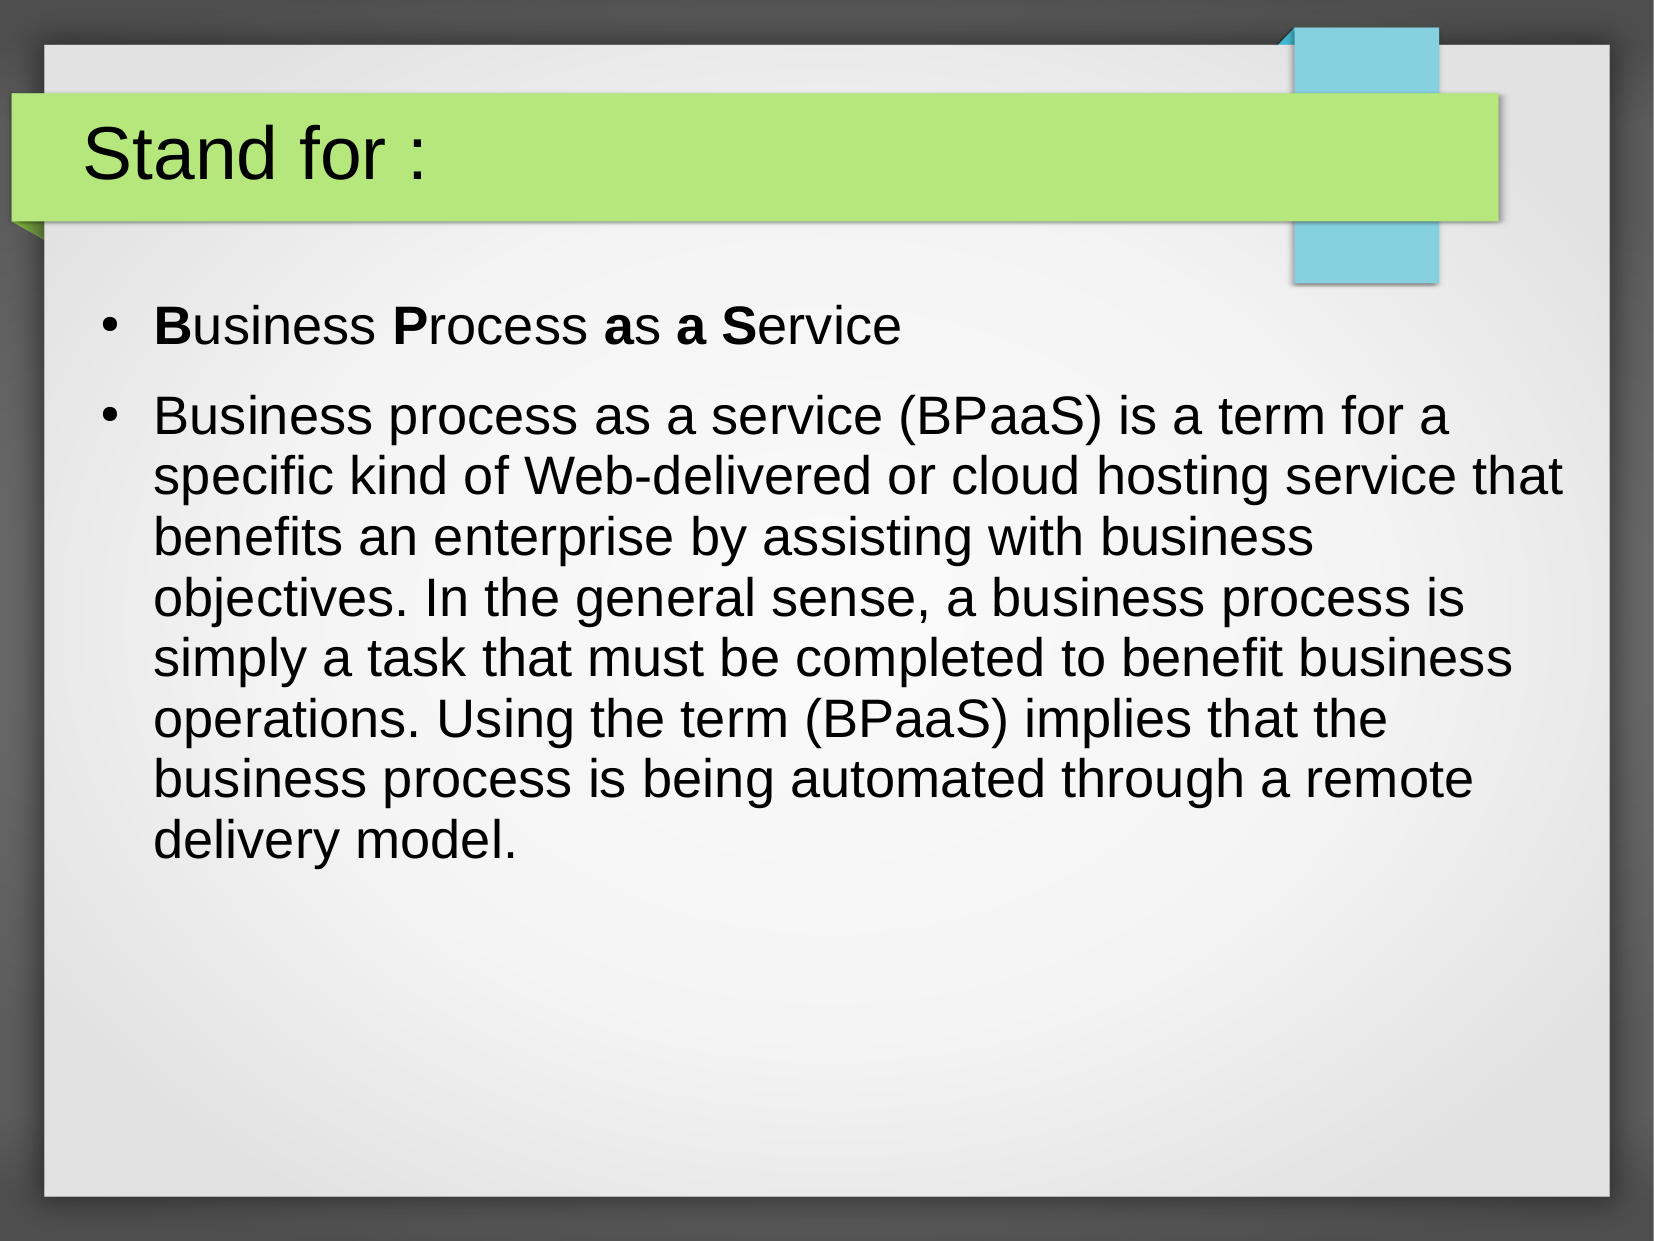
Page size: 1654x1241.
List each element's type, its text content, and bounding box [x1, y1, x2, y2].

picture [0, 0, 1654, 1241]
title Stand for : [82, 94, 1264, 213]
list Business Process as a Service Business process as a service (BPaaS) is a term for a specific kind of Web-delivered or cloud hosting service that benefits an enterprise by assisting with business objectives. In the general sense, a business process is simply a task that must be completed to benefit business operations. Using the term (BPaaS) implies that the business process is being automated through a remote delivery model. [82, 295, 1571, 1015]
